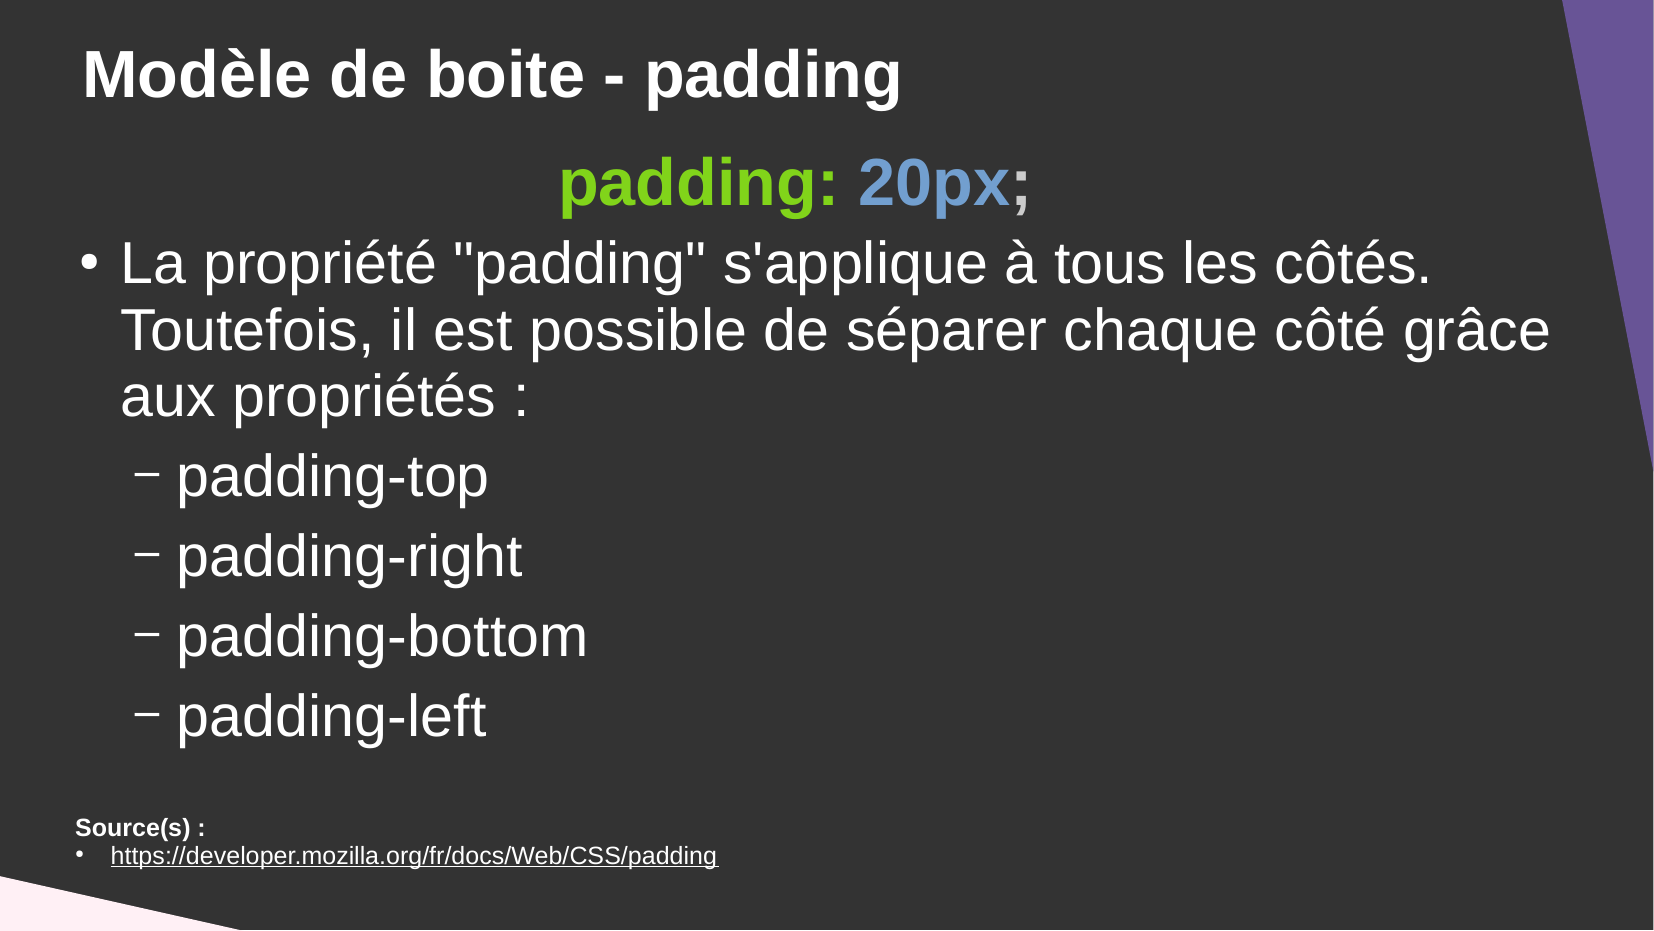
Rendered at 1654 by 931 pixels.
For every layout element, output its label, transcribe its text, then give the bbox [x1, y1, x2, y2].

title Modèle de boite - padding [82, 37, 1571, 112]
text_box padding: 20px; [507, 137, 1083, 231]
text_box [0, 876, 245, 931]
text_box [1562, 0, 1654, 475]
text_box Source(s) : https://developer.mozilla.org/fr/docs/Web/CSS/padding [60, 805, 1546, 913]
list La propriété "padding" s'applique à tous les côtés. Toutefois, il est possible de séparer chaque côté grâce aux propriétés : padding-top padding-right padding-bottom padding-left [64, 230, 1604, 753]
